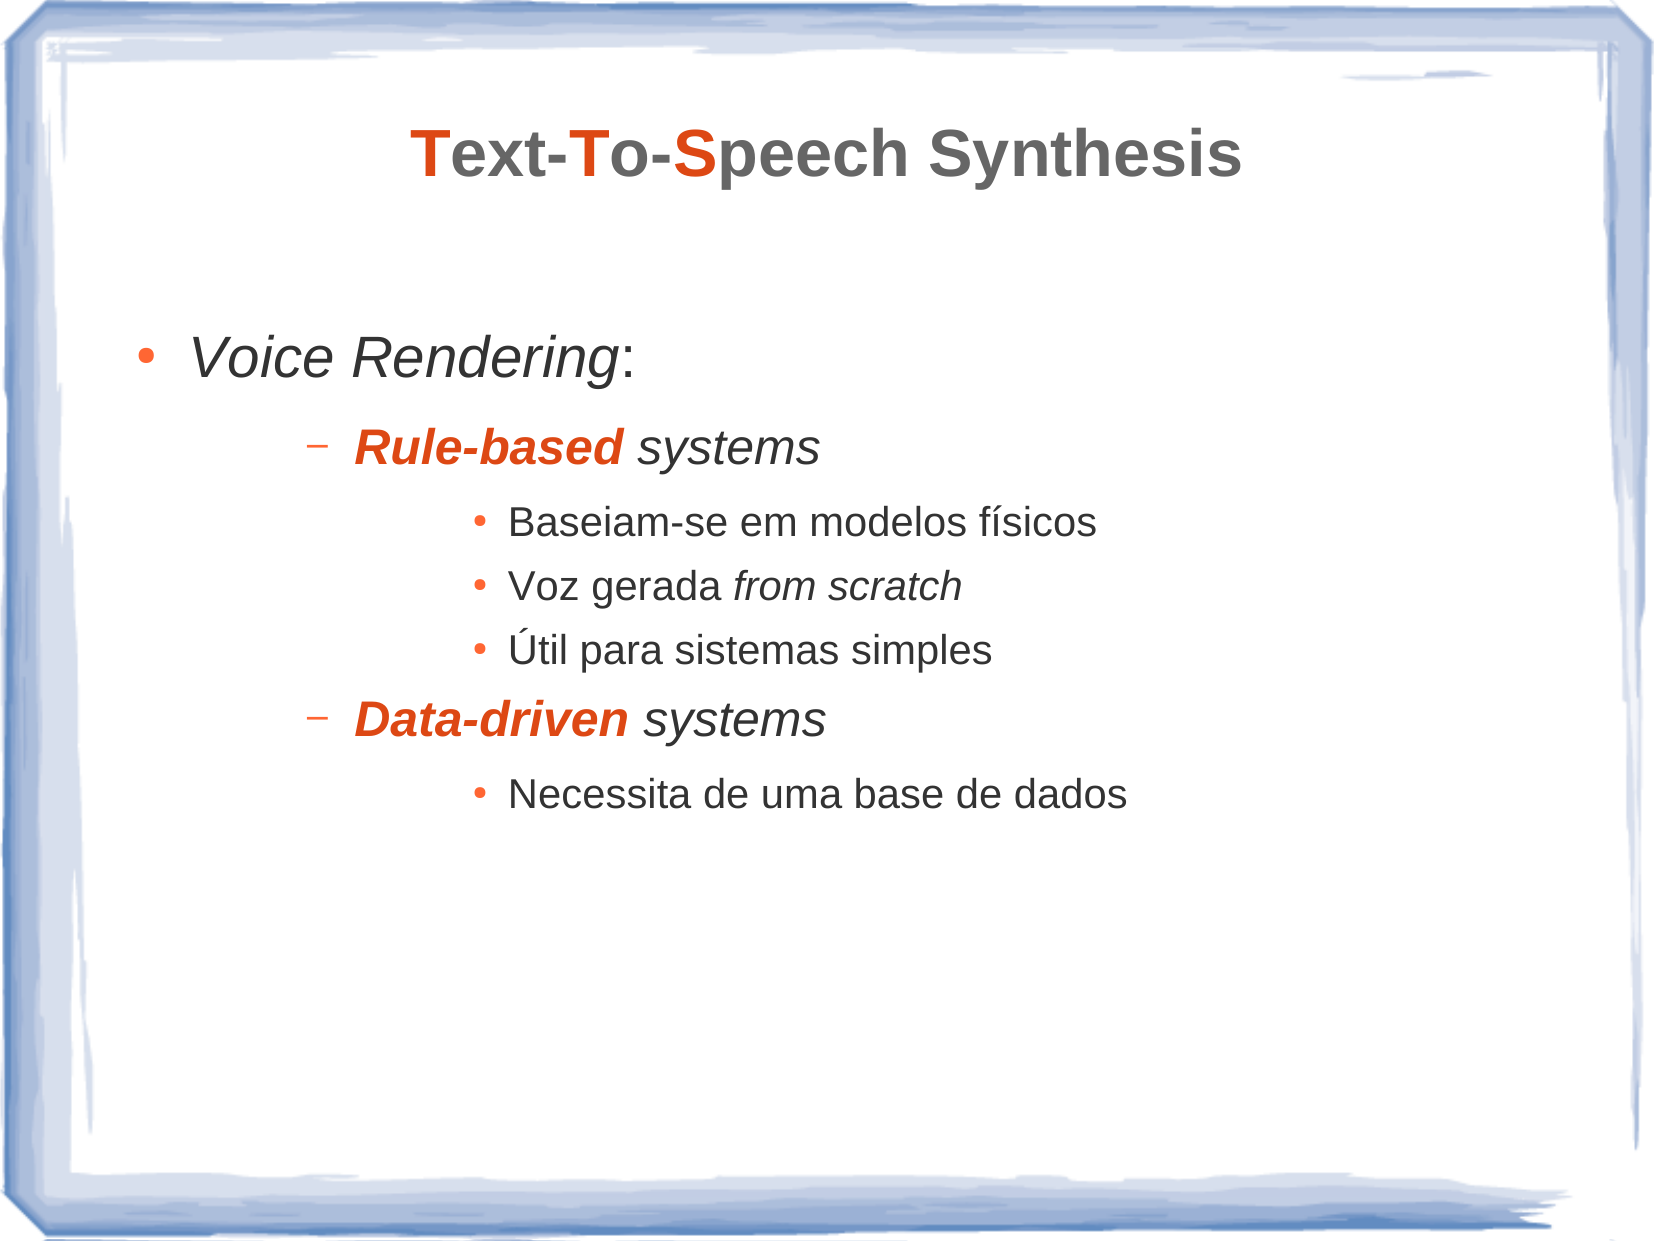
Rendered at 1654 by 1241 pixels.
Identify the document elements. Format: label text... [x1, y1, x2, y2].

title Text-To-Speech Synthesis [82, 49, 1571, 257]
list Voice Rendering: Rule-based systems Baseiam-se em modelos físicos Voz gerada from scratch Útil para sistemas simples Data-driven systems Necessita de uma base de dados [118, 324, 1571, 1045]
picture [0, 0, 1654, 1241]
